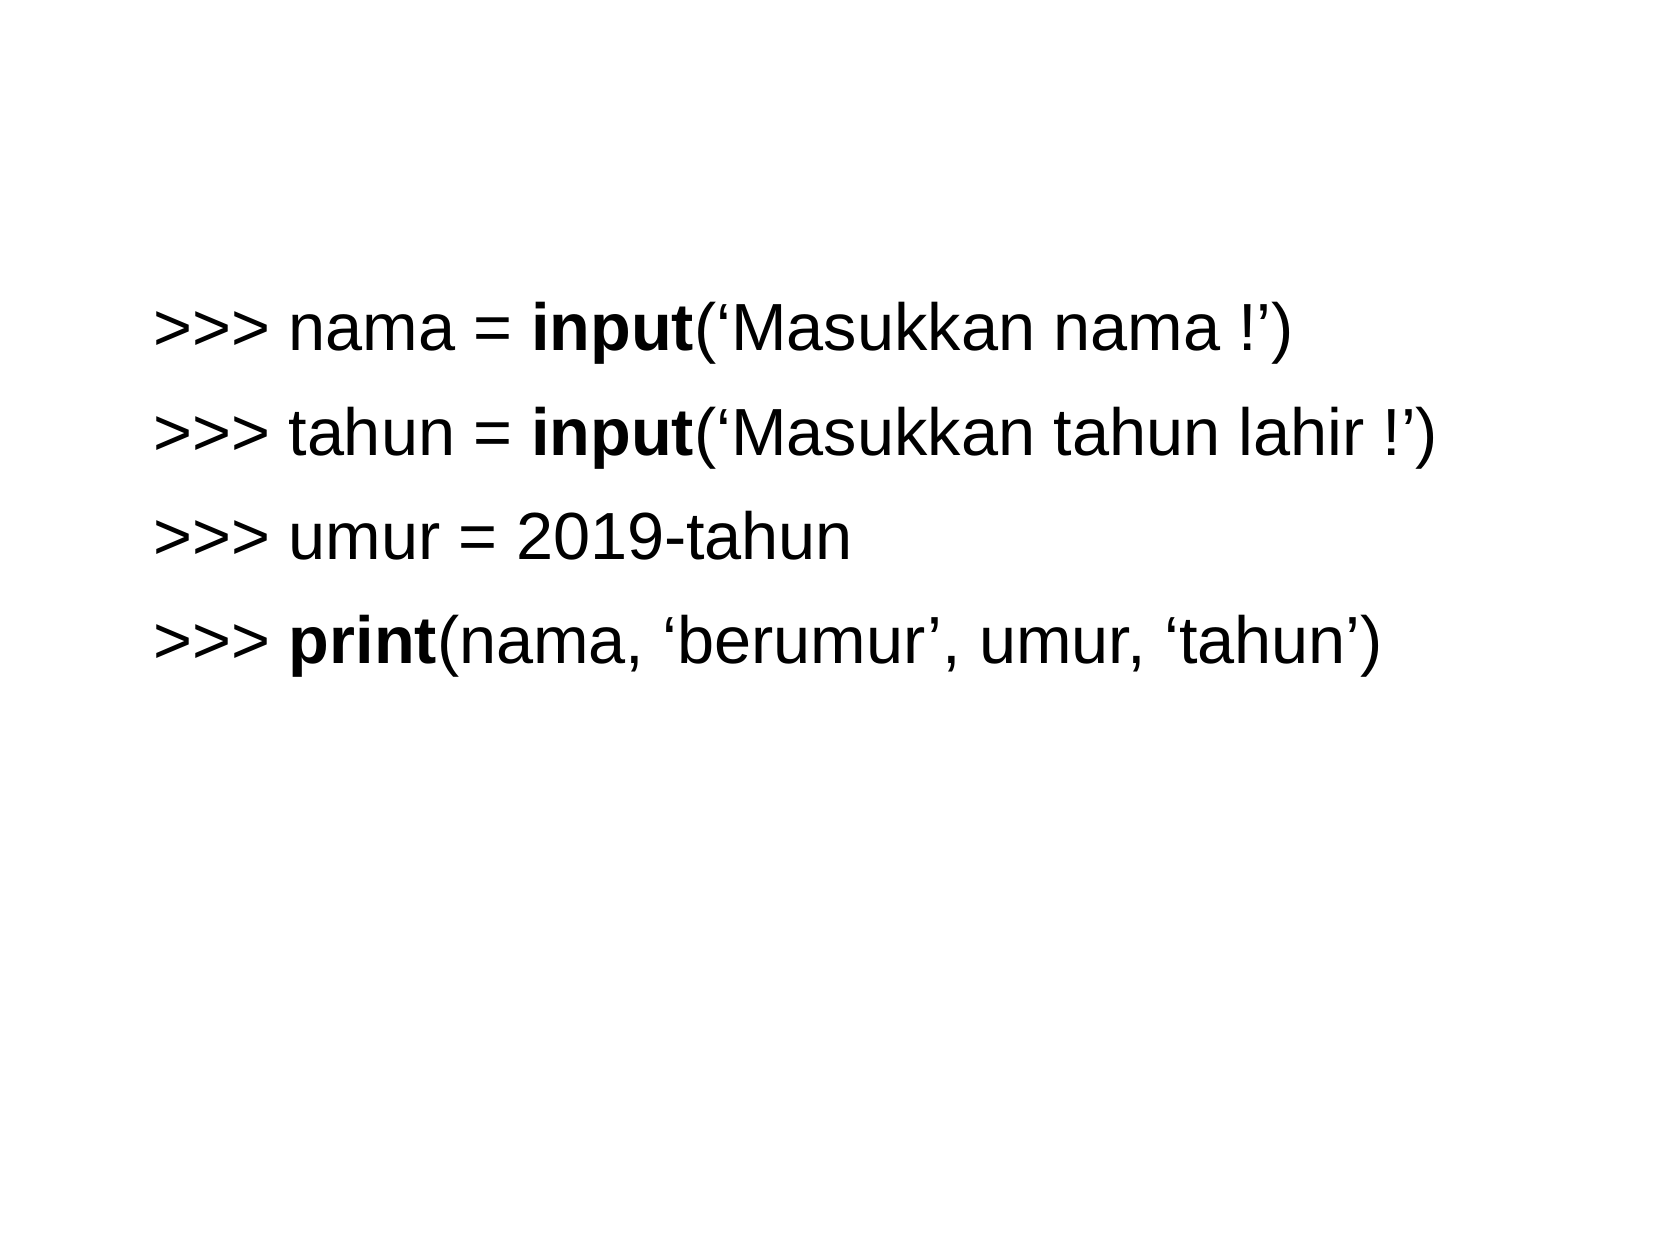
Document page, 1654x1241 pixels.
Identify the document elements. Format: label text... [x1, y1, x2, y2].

list >>> nama = input(‘Masukkan nama !’) >>> tahun = input(‘Masukkan tahun lahir !’) >>> umur = 2019-tahun >>> print(nama, ‘berumur’, umur, ‘tahun’) [82, 290, 1571, 1010]
